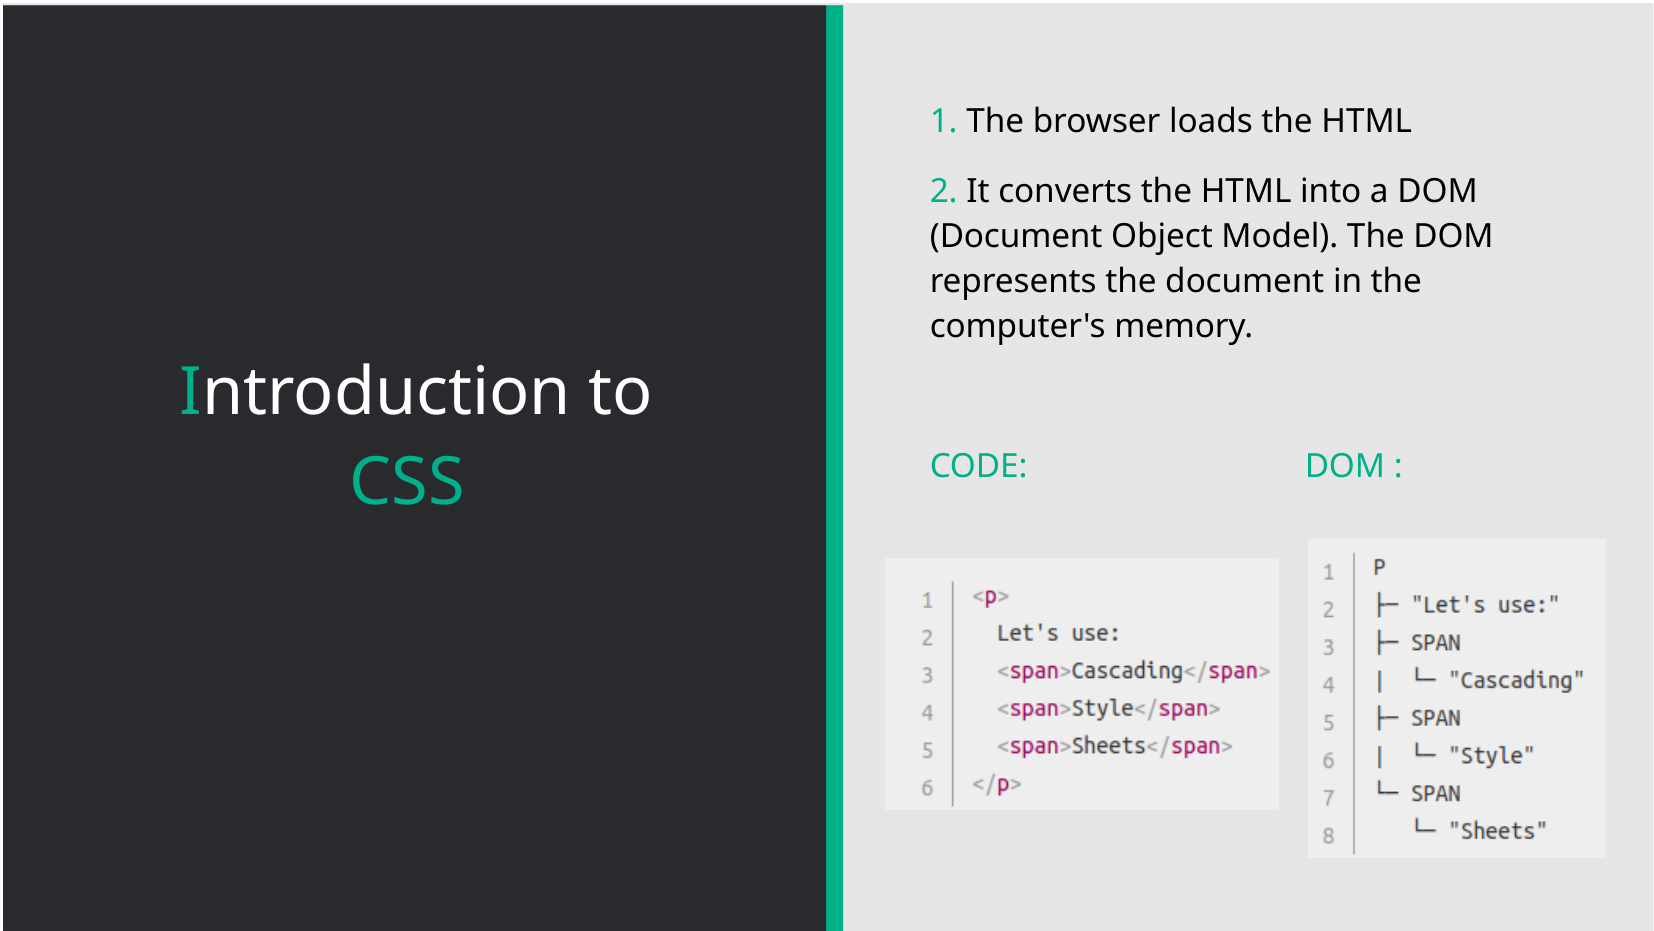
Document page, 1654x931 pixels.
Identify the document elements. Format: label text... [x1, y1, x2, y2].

text_box Introduction to CSS [165, 335, 676, 526]
picture [3, 3, 1654, 931]
text_box 1. The browser loads the HTML 2. It converts the HTML into a DOM (Document Object Model). The DOM represents the document in the computer's memory. CODE: DOM : [915, 89, 1606, 551]
